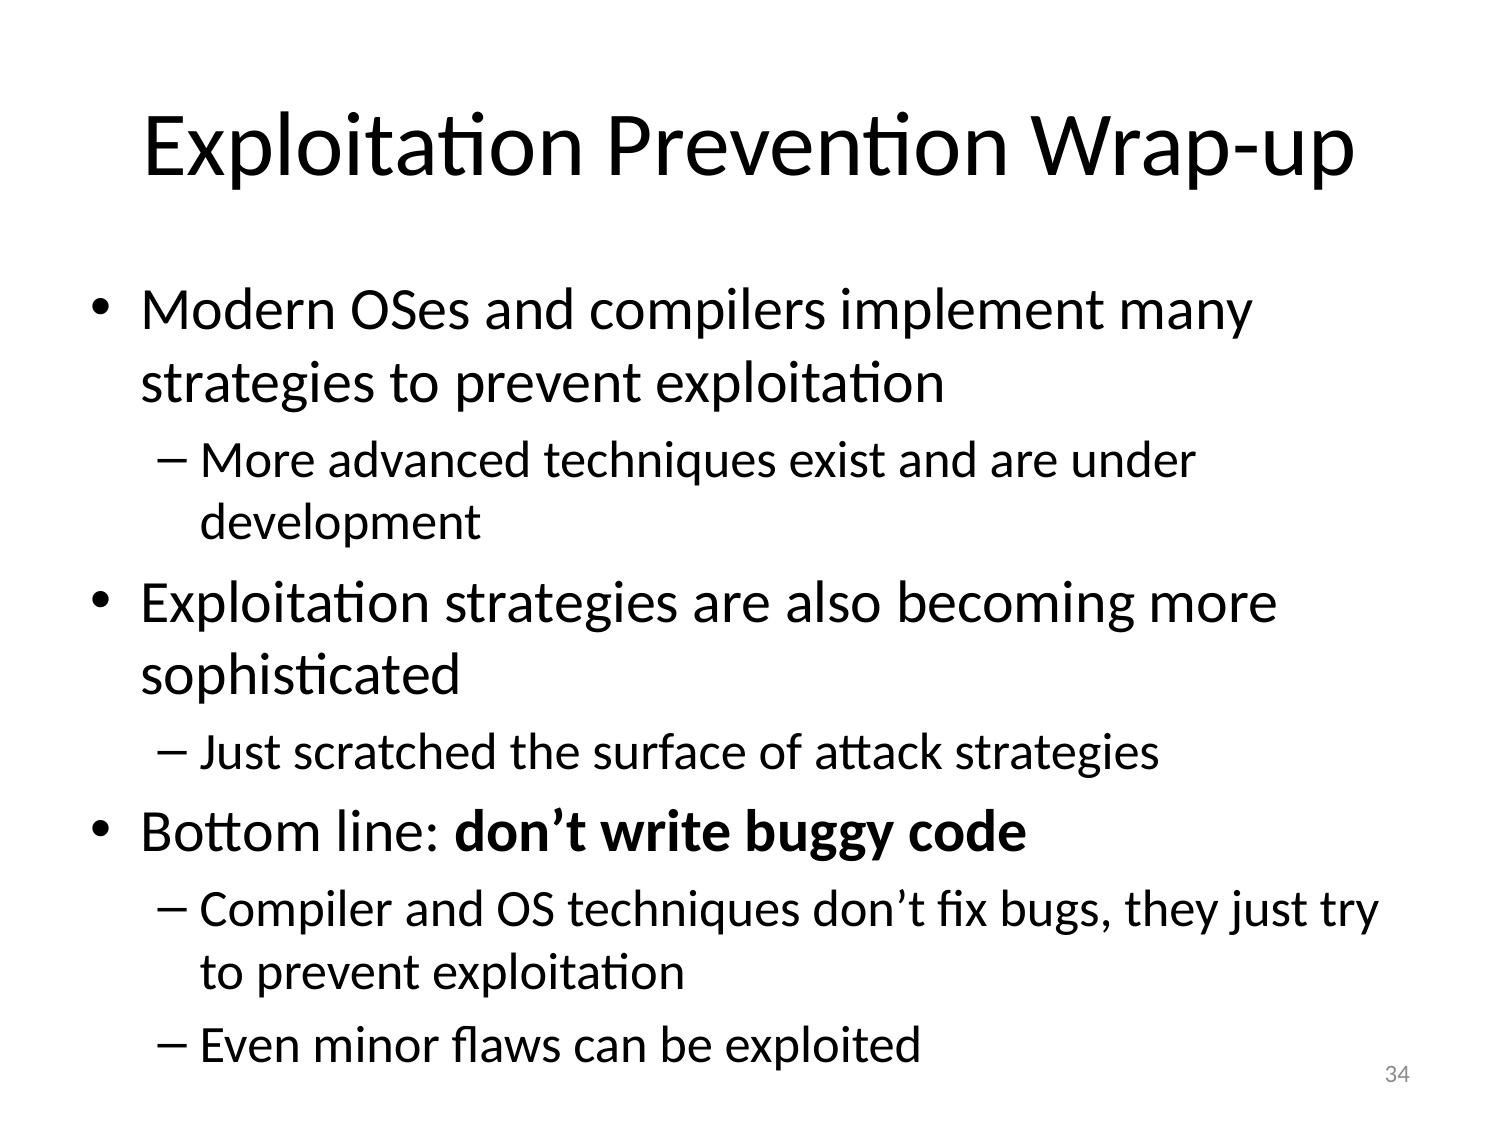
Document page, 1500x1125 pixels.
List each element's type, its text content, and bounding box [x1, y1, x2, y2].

list Modern OSes and compilers implement many strategies to prevent exploitation More advanced techniques exist and are under development Exploitation strategies are also becoming more sophisticated Just scratched the surface of attack strategies Bottom line: don’t write buggy code Compiler and OS techniques don’t fix bugs, they just try to prevent exploitation Even minor flaws can be exploited [75, 262, 1425, 1086]
title Exploitation Prevention Wrap-up [75, 45, 1425, 233]
slide_number <number> [1074, 1042, 1425, 1103]
